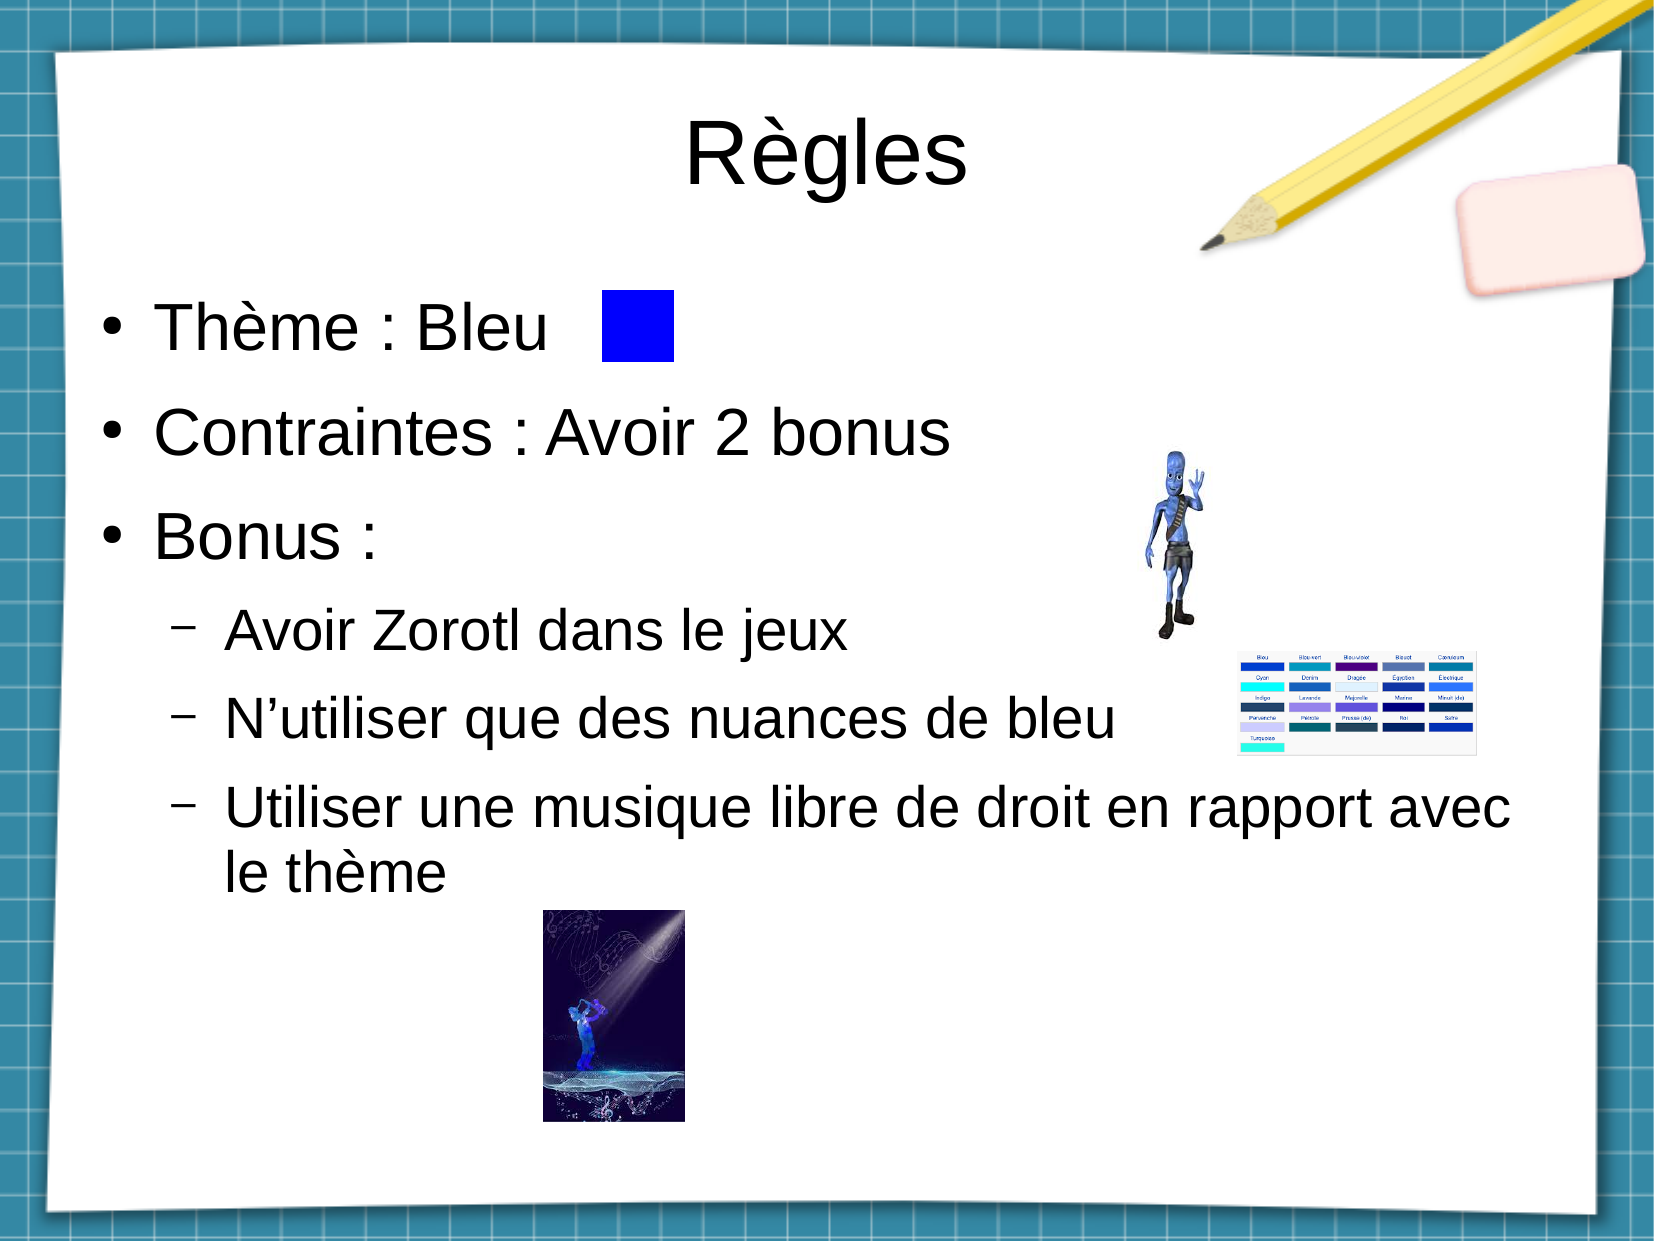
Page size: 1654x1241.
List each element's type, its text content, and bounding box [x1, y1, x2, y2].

picture [0, 0, 1654, 1241]
list Thème : Bleu Contraintes : Avoir 2 bonus Bonus : Avoir Zorotl dans le jeux N’utiliser que des nuances de bleu Utiliser une musique libre de droit en rapport avec le thème [82, 290, 1571, 1010]
title Règles [82, 49, 1571, 257]
